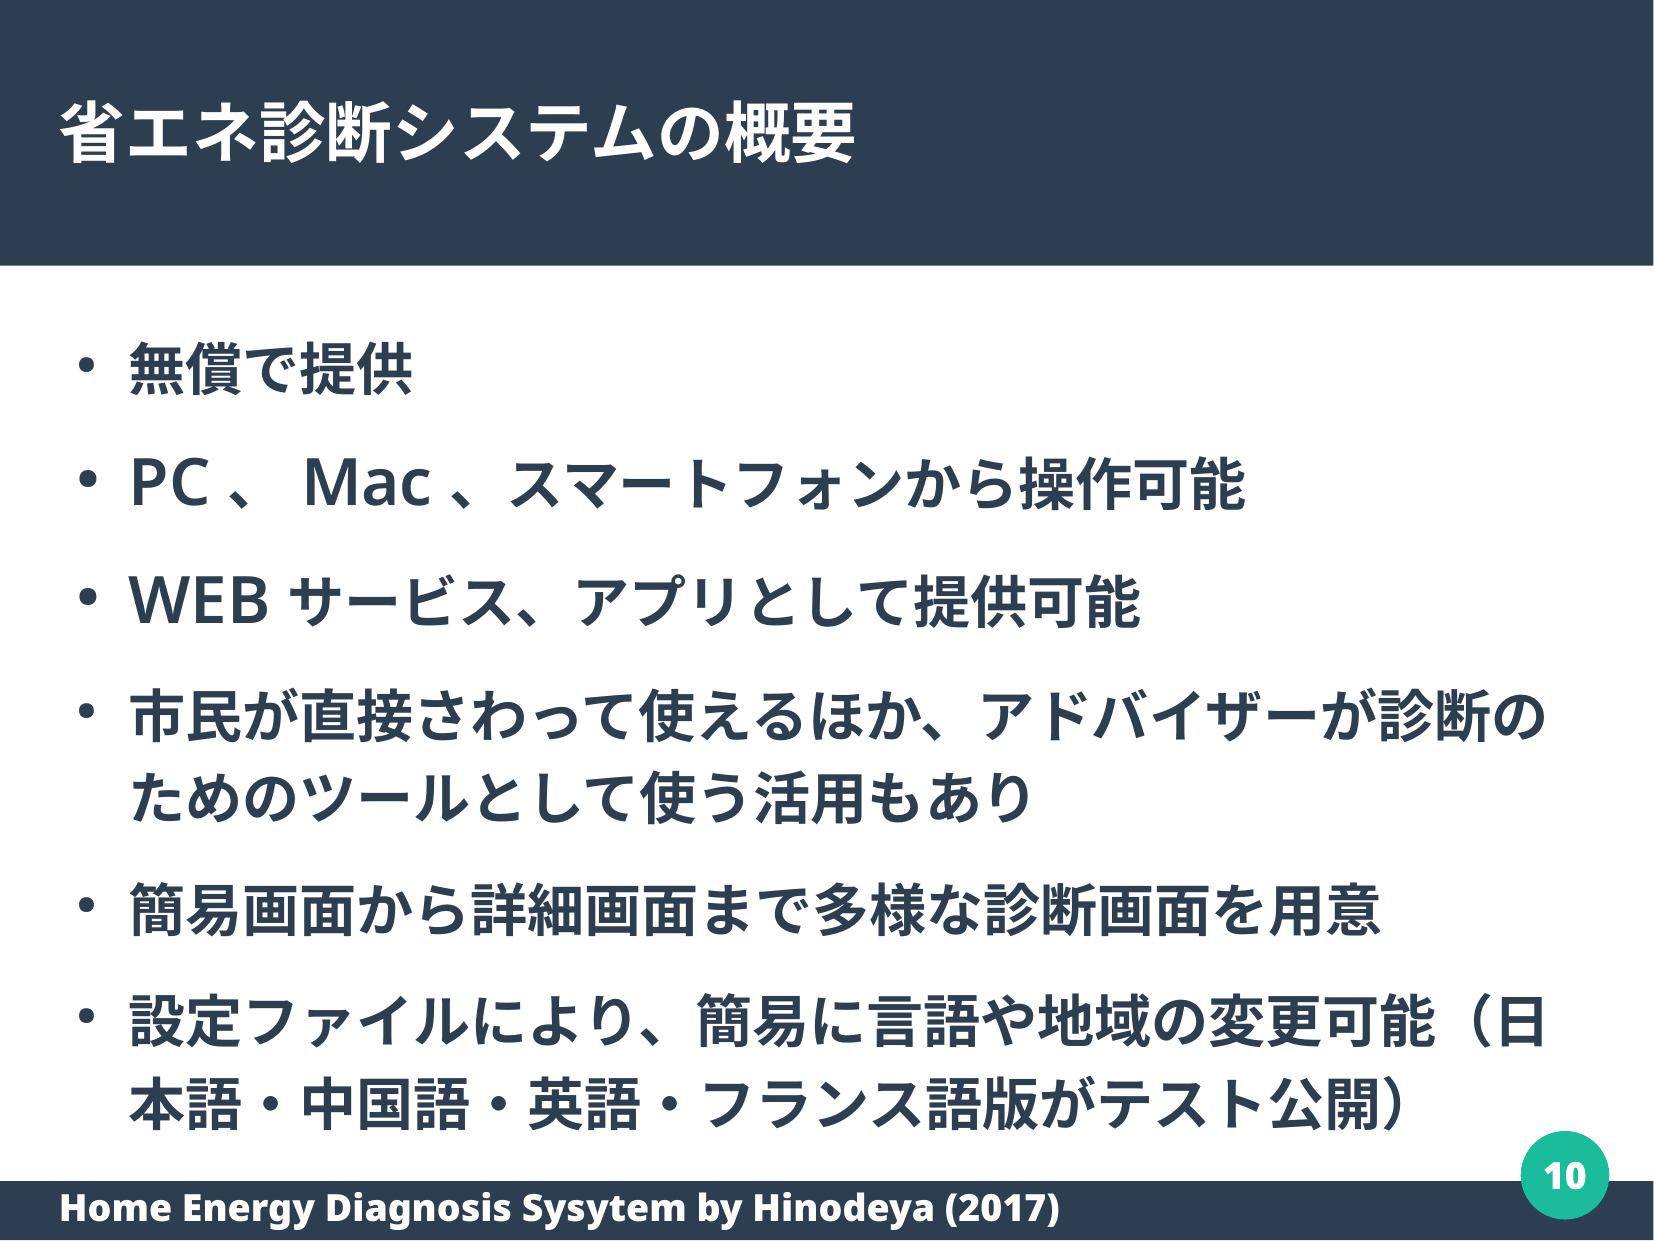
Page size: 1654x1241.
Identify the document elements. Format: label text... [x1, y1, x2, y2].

title 省エネ診断システムの概要 [59, 49, 1595, 207]
list 無償で提供 PC、Mac、スマートフォンから操作可能 WEBサービス、アプリとして提供可能 市民が直接さわって使えるほか、アドバイザーが診断のためのツールとして使う活用もあり 簡易画面から詳細画面まで多様な診断画面を用意 設定ファイルにより、簡易に言語や地域の変更可能（日本語・中国語・英語・フランス語版がテスト公開） [59, 324, 1595, 1152]
